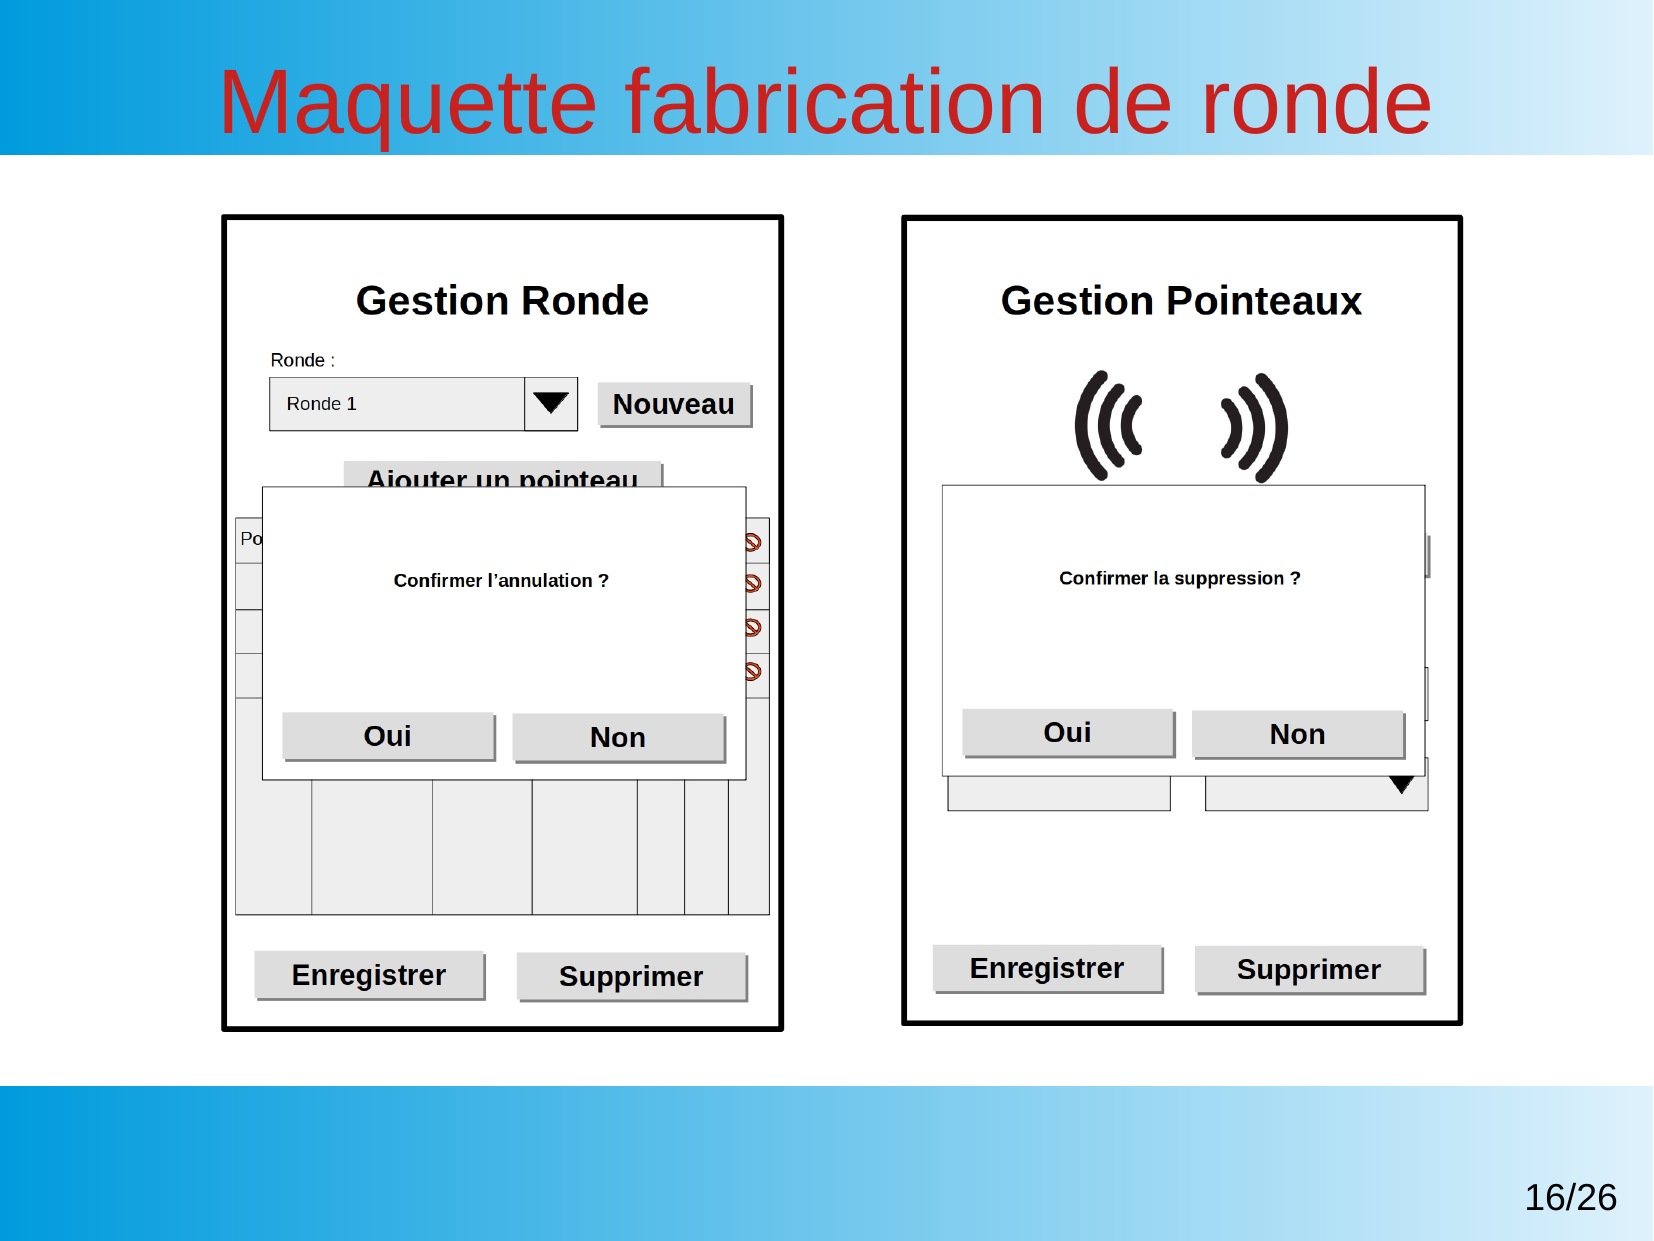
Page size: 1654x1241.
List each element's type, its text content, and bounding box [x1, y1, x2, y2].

picture [874, 188, 1489, 1052]
text_box <numéro>/26 [1509, 1169, 1654, 1240]
title Maquette fabrication de ronde [82, 49, 1571, 155]
picture [194, 187, 810, 1058]
